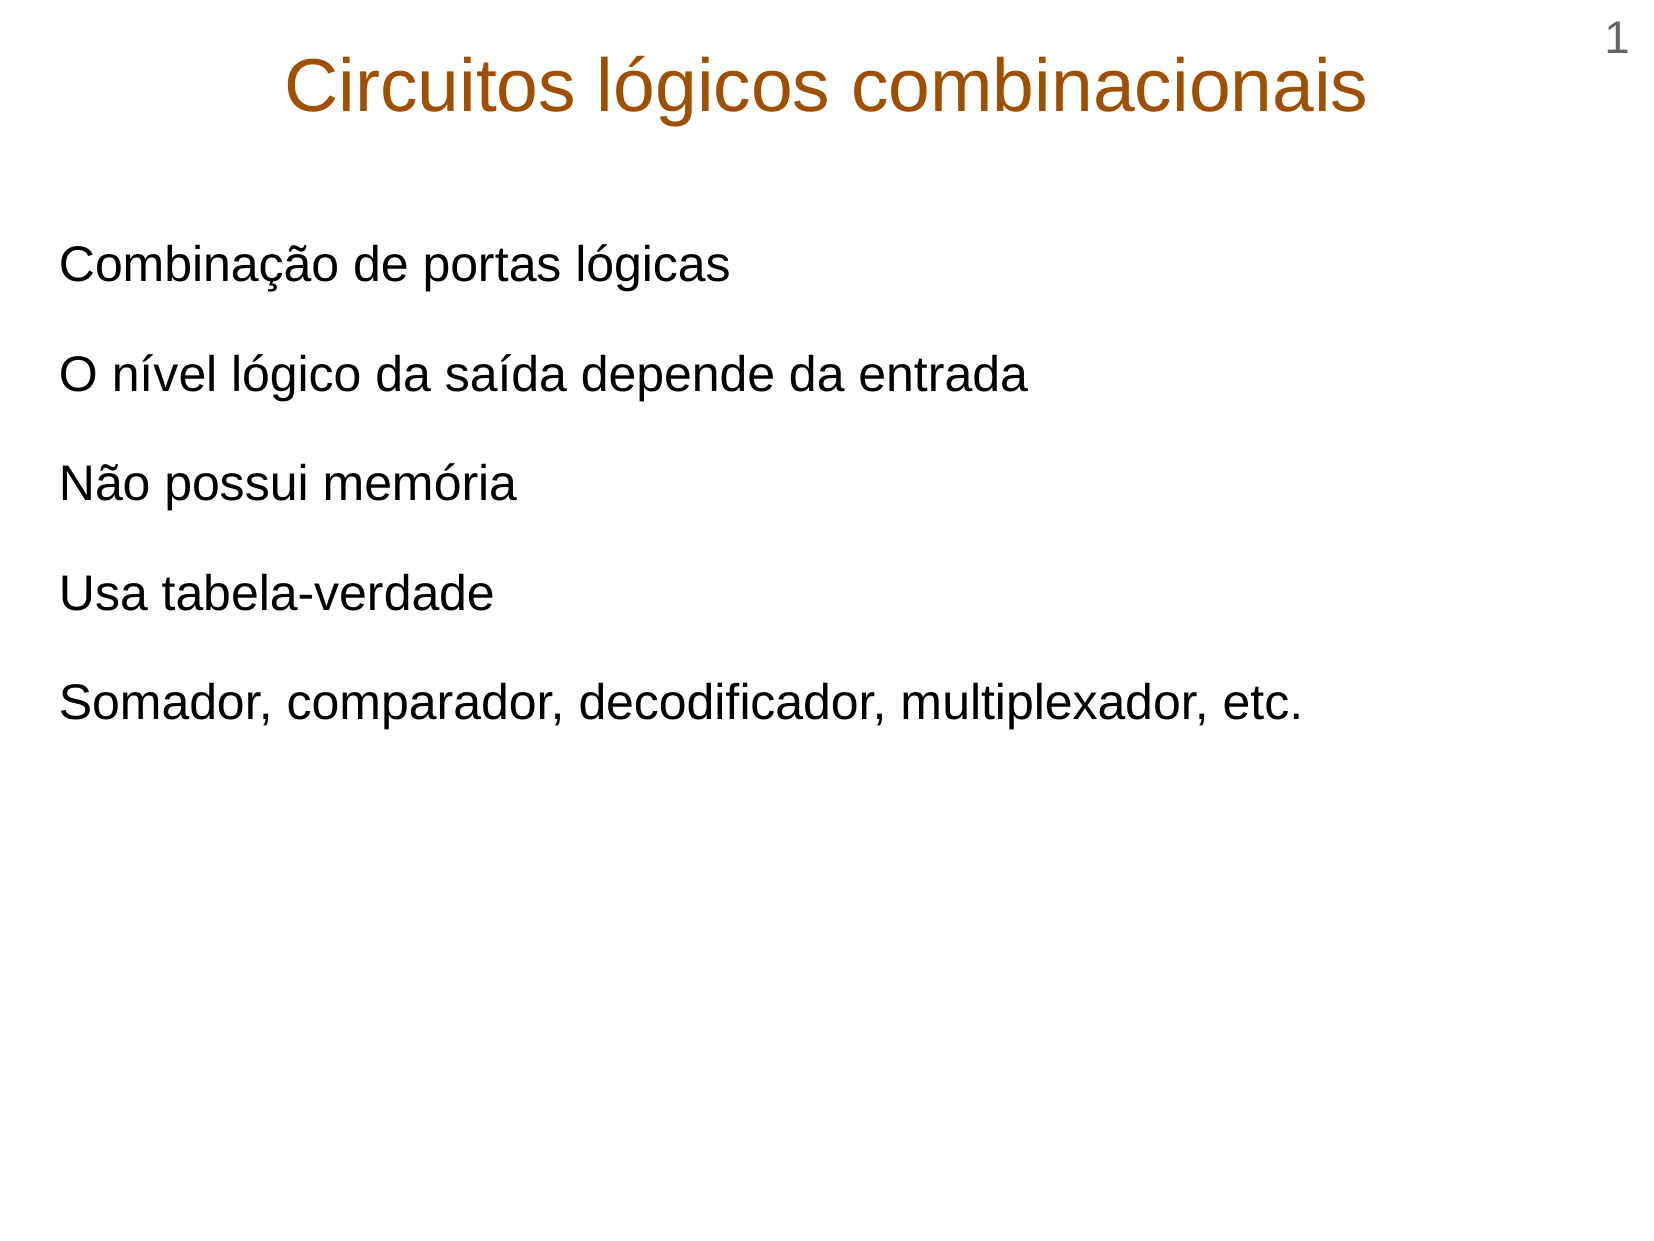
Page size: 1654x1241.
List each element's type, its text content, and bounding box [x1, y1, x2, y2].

list Combinação de portas lógicas O nível lógico da saída depende da entrada Não possui memória Usa tabela-verdade Somador, comparador, decodificador, multiplexador, etc. [59, 236, 1595, 1211]
title Circuitos lógicos combinacionais [59, 29, 1595, 148]
